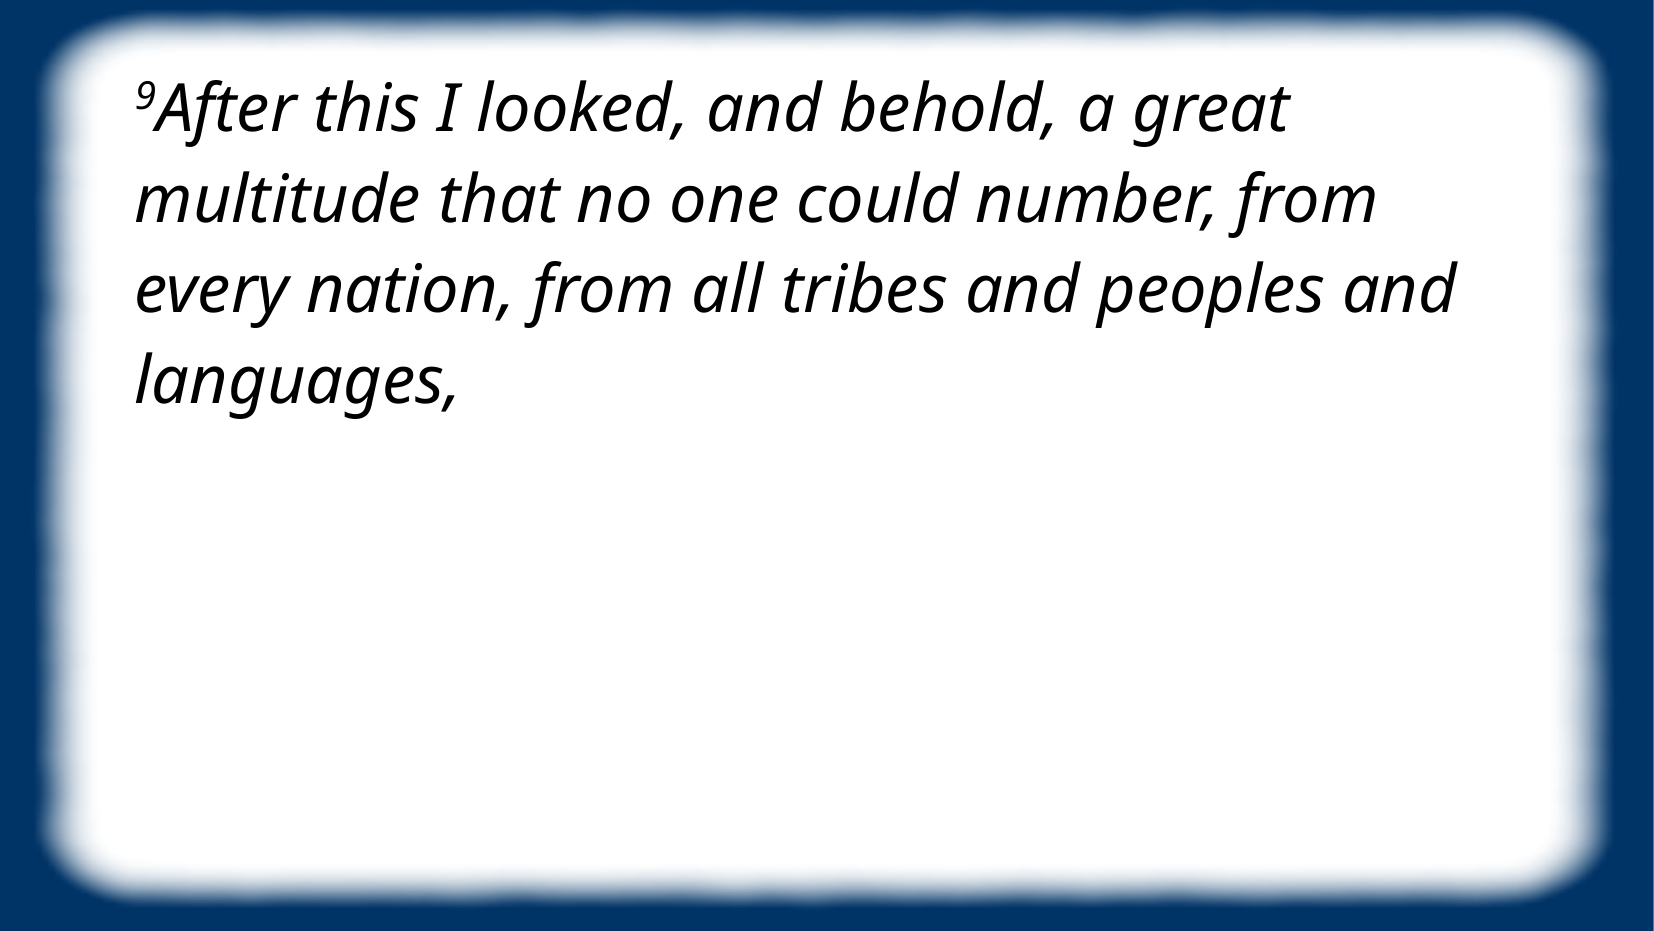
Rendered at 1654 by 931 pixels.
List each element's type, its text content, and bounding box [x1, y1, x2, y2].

picture [0, 0, 1654, 931]
text_box 9After this I looked, and behold, a great multitude that no one could number, from every nation, from all tribes and peoples and languages, [120, 52, 1546, 466]
